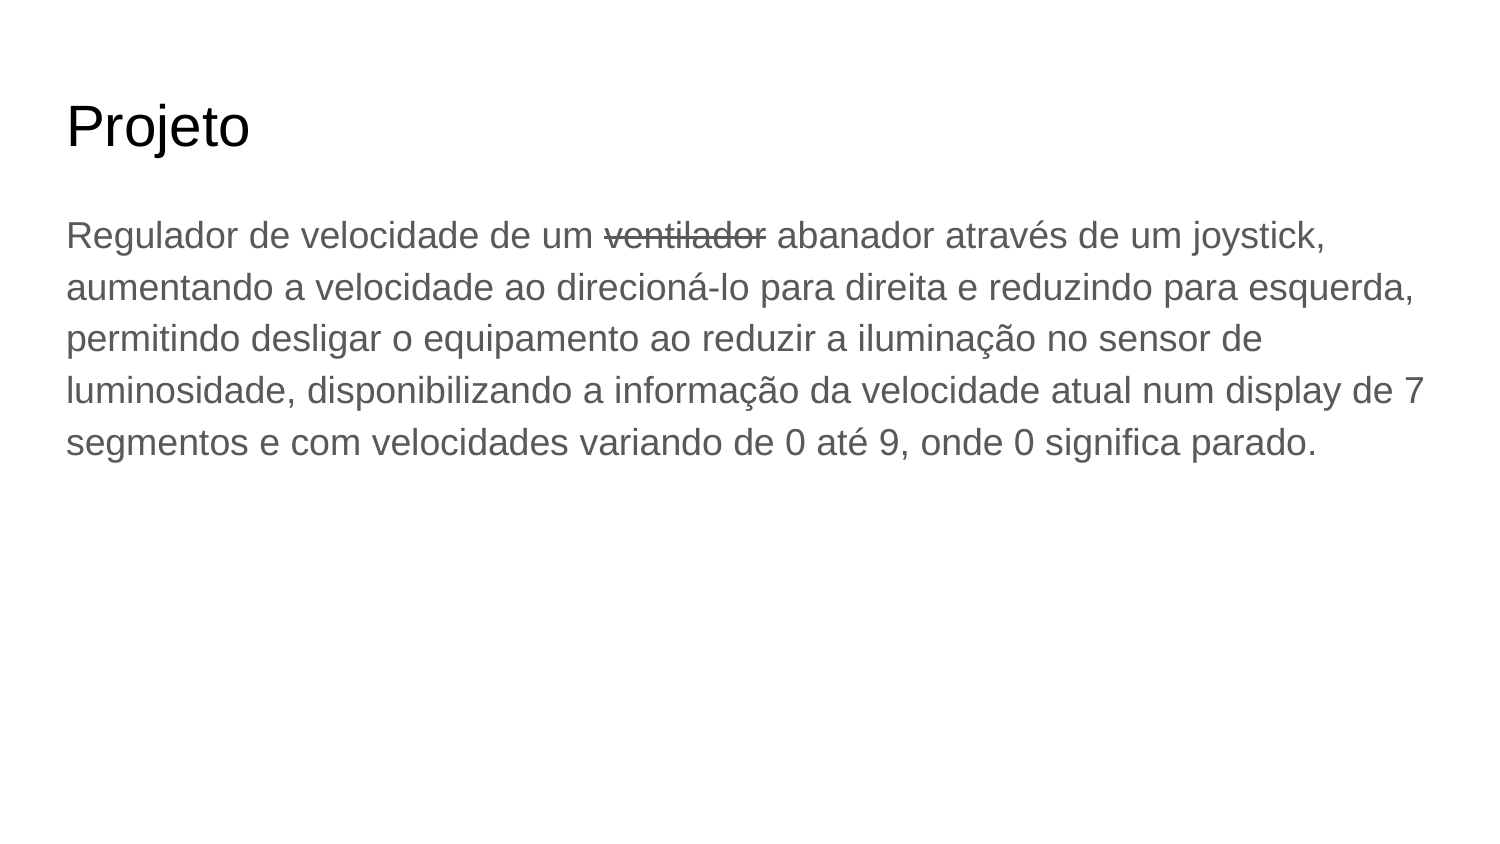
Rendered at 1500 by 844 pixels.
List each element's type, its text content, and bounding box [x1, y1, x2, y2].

list Regulador de velocidade de um ventilador abanador através de um joystick, aumentando a velocidade ao direcioná-lo para direita e reduzindo para esquerda, permitindo desligar o equipamento ao reduzir a iluminação no sensor de luminosidade, disponibilizando a informação da velocidade atual num display de 7 segmentos e com velocidades variando de 0 até 9, onde 0 significa parado. [51, 189, 1449, 750]
title Projeto [51, 72, 1449, 167]
